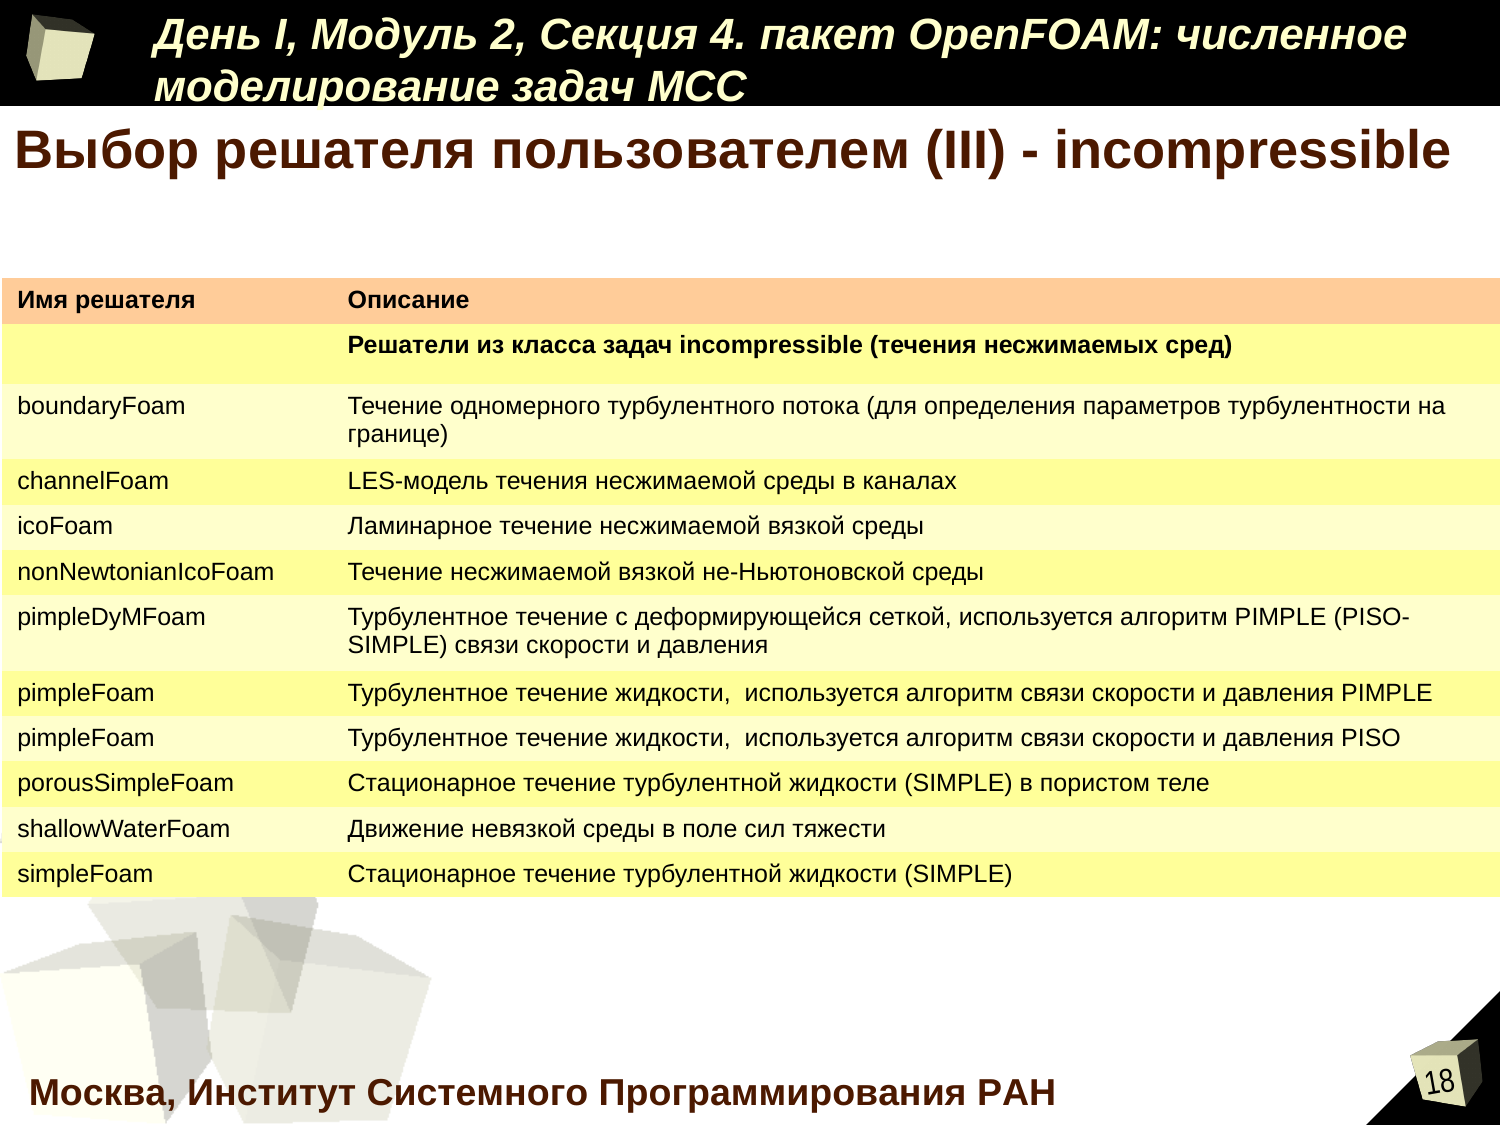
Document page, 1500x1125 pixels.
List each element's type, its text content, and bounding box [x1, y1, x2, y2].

table_header Имя решателя [2, 278, 333, 324]
table_cell Течение несжимаемой вязкой не-Ньютоновской среды [333, 550, 1500, 595]
table_cell pimpleDyMFoam [2, 595, 333, 671]
table_cell Стационарное течение турбулентной жидкости (SIMPLE) [333, 852, 1500, 897]
table_cell Ламинарное течение несжимаемой вязкой среды [333, 505, 1500, 550]
table_cell Стационарное течение турбулентной жидкости (SIMPLE) в пористом теле [333, 761, 1500, 807]
table_cell channelFoam [2, 459, 333, 505]
table_cell [2, 324, 333, 384]
table_cell boundaryFoam [2, 384, 333, 459]
table_cell porousSimpleFoam [2, 761, 333, 807]
table_cell icoFoam [2, 505, 333, 550]
table_cell Турбулентное течение с деформирующейся сеткой, используется алгоритм PIMPLE (PISO-SIMPLE) связи скорости и давления [333, 595, 1500, 671]
picture [423, 1088, 433, 1102]
table_cell LES-модель течения несжимаемой среды в каналах [333, 459, 1500, 505]
text_box Выбор решателя пользователем (III) - incompressible [0, 106, 1500, 192]
picture [0, 659, 433, 1125]
table_cell simpleFoam [2, 852, 333, 897]
table_cell pimpleFoam [2, 716, 333, 761]
table_cell shallowWaterFoam [2, 807, 333, 852]
table_cell Движение невязкой среды в поле сил тяжести [333, 807, 1500, 852]
table_cell Решатели из класса задач incompressible (течения несжимаемых сред) [333, 324, 1500, 384]
table_header Описание [333, 278, 1500, 324]
table_cell pimpleFoam [2, 671, 333, 716]
table_cell Турбулентное течение жидкости, используется алгоритм связи скорости и давления PIMPLE [333, 671, 1500, 716]
table_cell Турбулентное течение жидкости, используется алгоритм связи скорости и давления PISO [333, 716, 1500, 761]
table_cell Течение одномерного турбулентного потока (для определения параметров турбулентности на границе) [333, 384, 1500, 459]
table_cell nonNewtonianIcoFoam [2, 550, 333, 595]
